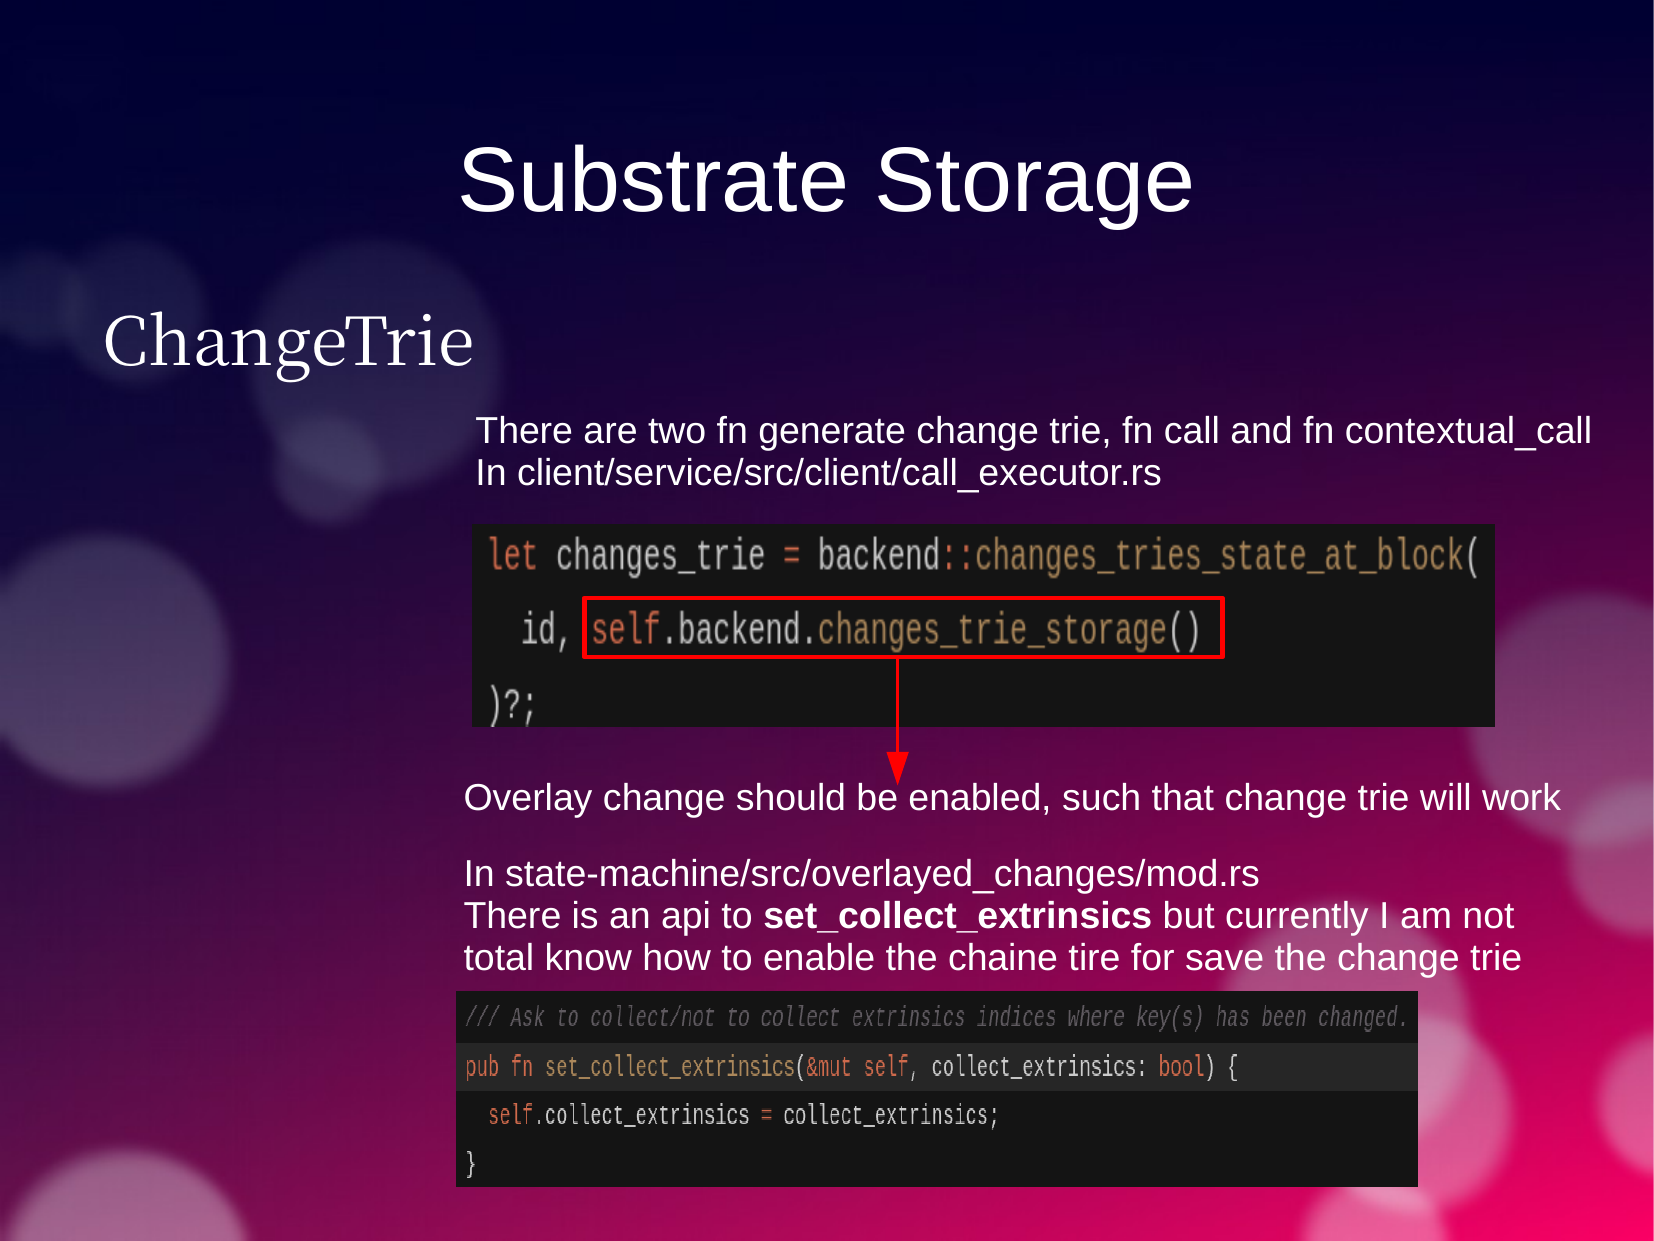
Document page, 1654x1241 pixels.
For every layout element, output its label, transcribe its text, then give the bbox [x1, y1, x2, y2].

picture [0, 0, 1654, 1241]
subtitle ChangeTrie [59, 242, 520, 432]
text_box In state-machine/src/overlayed_changes/mod.rs There is an api to set_collect_extrinsics but currently I am not total know how to enable the chaine tire for save the change trie [448, 845, 1607, 987]
text_box There are two fn generate change trie, fn call and fn contextual_call In client/service/src/client/call_executor.rs [460, 401, 1619, 501]
title Substrate Storage [82, 76, 1571, 284]
text_box Overlay change should be enabled, such that change trie will work [448, 769, 1595, 845]
